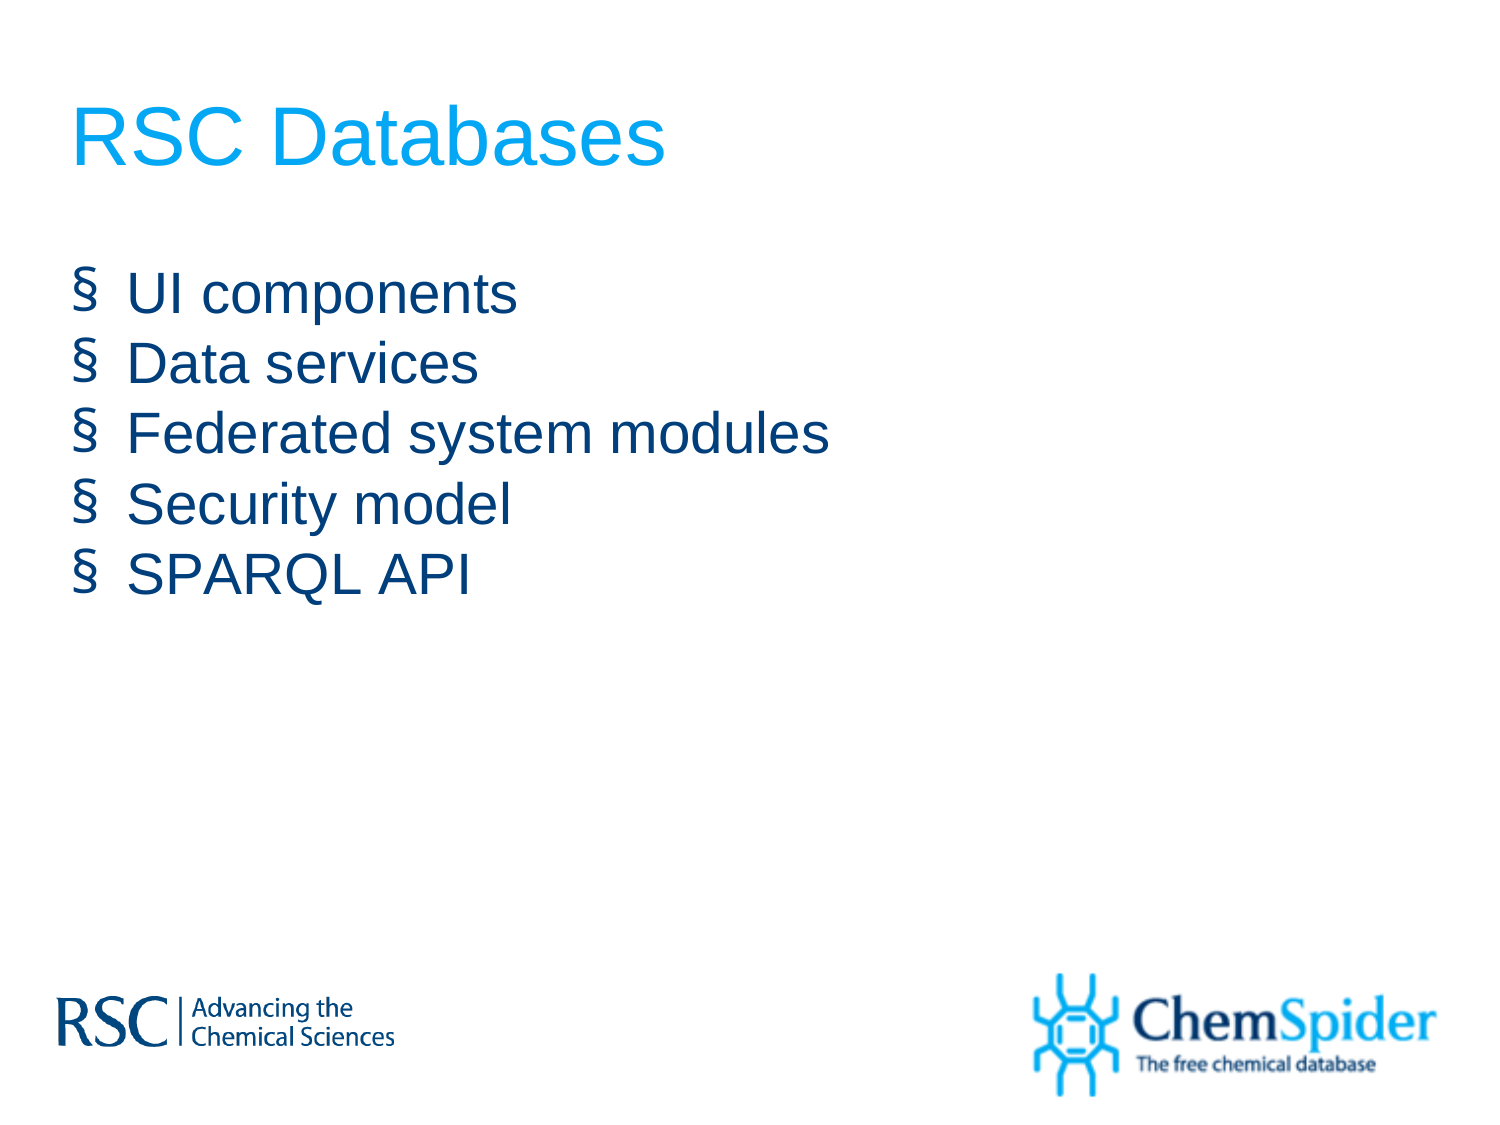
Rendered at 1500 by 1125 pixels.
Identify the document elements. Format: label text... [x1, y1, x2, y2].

title RSC Databases [55, 75, 1438, 185]
list UI components Data services Federated system modules Security model SPARQL API [55, 260, 1438, 976]
